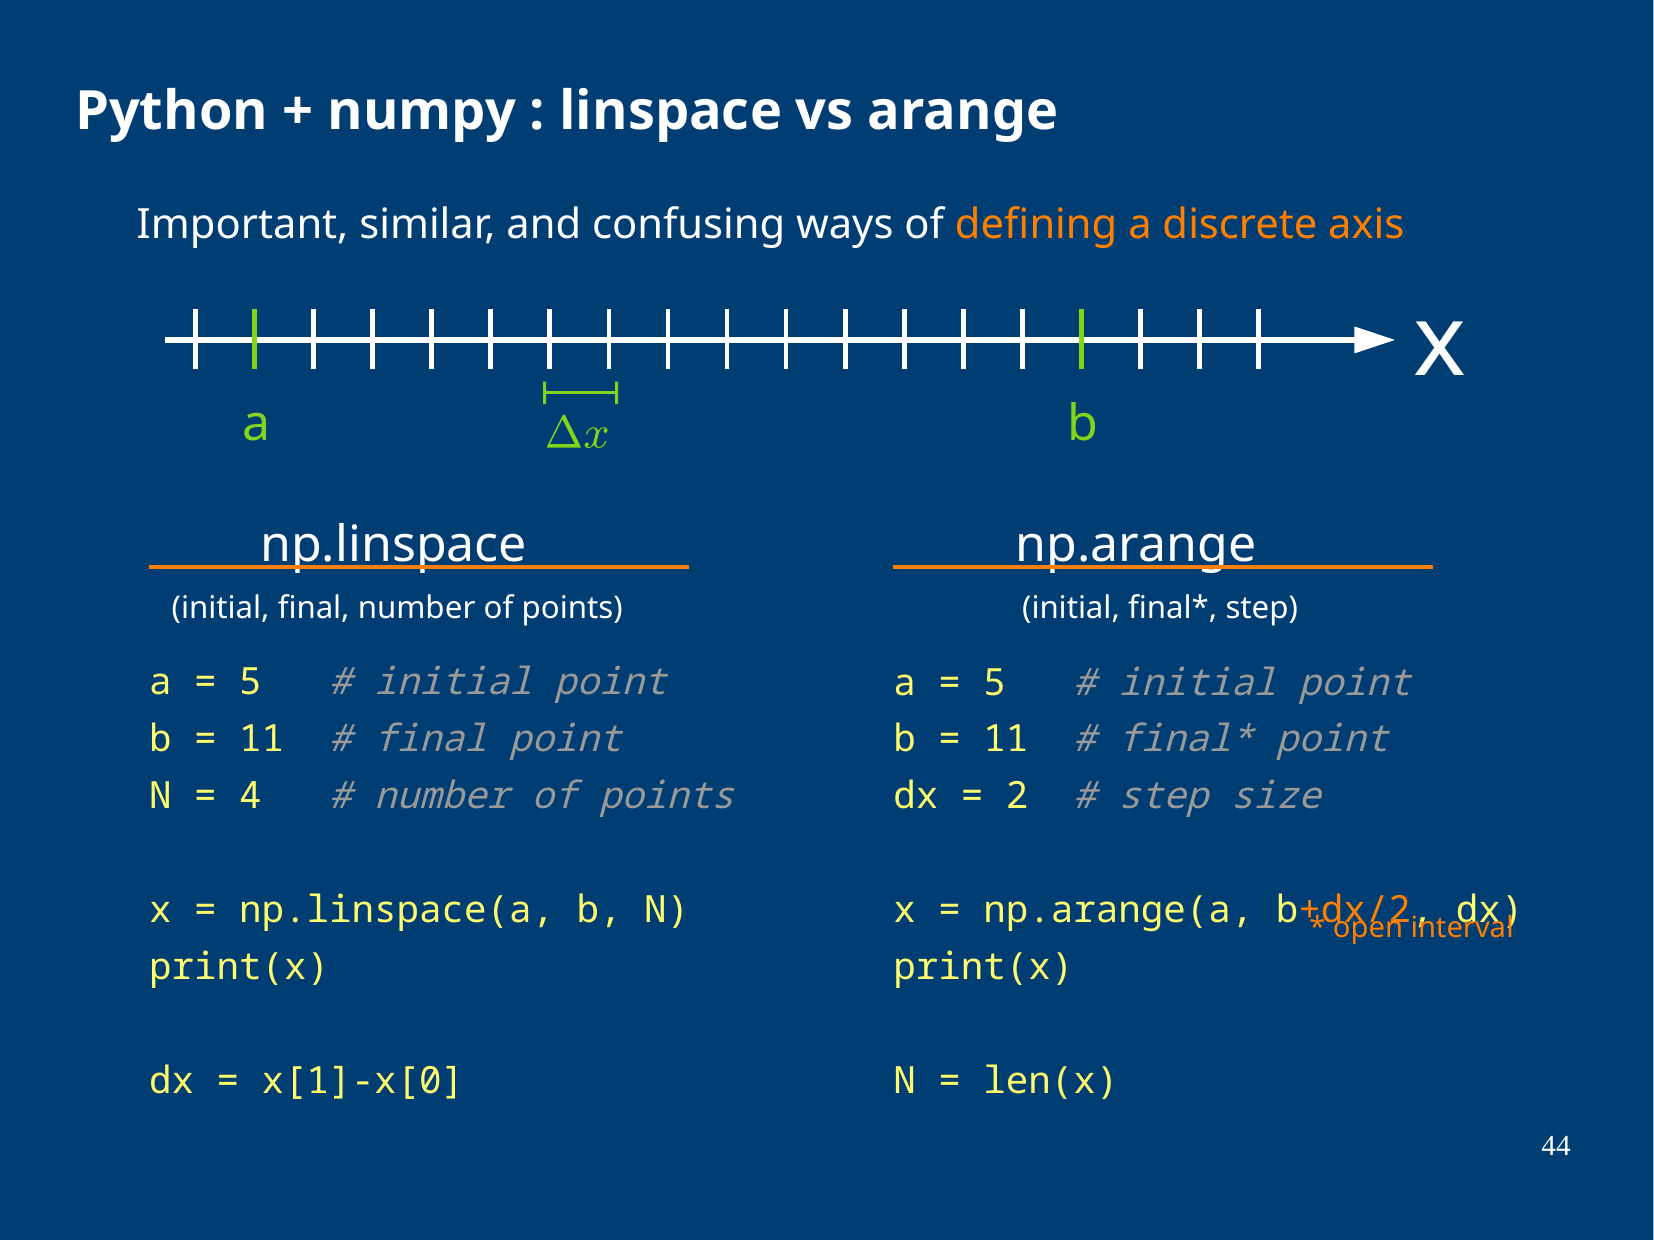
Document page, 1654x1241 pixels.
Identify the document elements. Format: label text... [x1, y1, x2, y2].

text_box np.arange [1001, 501, 1397, 565]
text_box a = 5 # initial point b = 11 # final* point dx = 2 # step size x = np.arange(a, b+dx/2, dx) print(x) N = len(x) [878, 647, 1654, 1187]
text_box np.arange [1001, 569, 1397, 577]
text_box (initial, final*, step) [1007, 577, 1437, 644]
text_box Python + numpy : linspace vs arange [60, 64, 1576, 165]
text_box (initial, final, number of points) [156, 577, 852, 644]
text_box a = 5 # initial point b = 11 # final point N = 4 # number of points x = np.linspace(a, b, N) print(x) dx = x[1]-x[0] [134, 647, 878, 1187]
text_box a [227, 379, 313, 456]
text_box b [1053, 379, 1140, 456]
text_box np.linspace [245, 569, 683, 577]
picture [544, 414, 608, 449]
text_box * open interval [1294, 899, 1630, 963]
text_box np.linspace [245, 501, 683, 565]
text_box x [1398, 261, 1485, 450]
text_box Important, similar, and confusing ways of defining a discrete axis [121, 186, 1654, 262]
